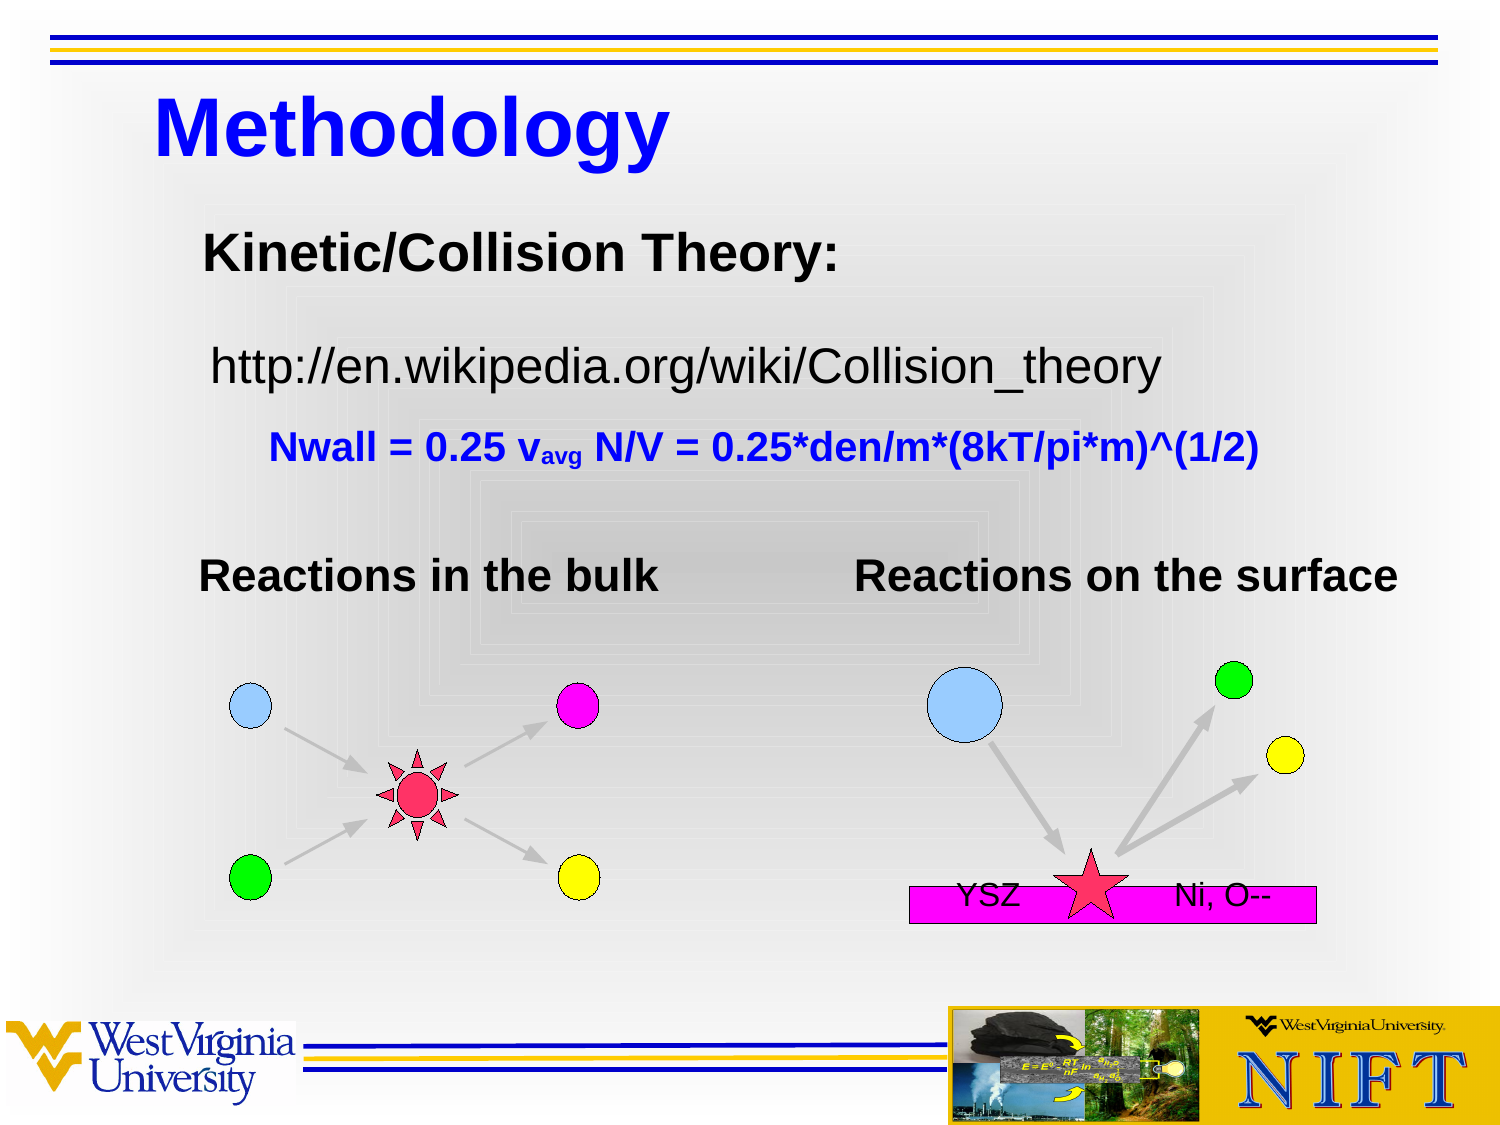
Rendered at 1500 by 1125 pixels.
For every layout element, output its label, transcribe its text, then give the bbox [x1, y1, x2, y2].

text_box Reactions in the bulk [183, 542, 687, 609]
text_box [909, 848, 1317, 924]
text_box Reactions on the surface [839, 542, 1426, 609]
text_box Methodology [139, 74, 1230, 187]
text_box YSZ [940, 868, 1036, 921]
text_box [430, 762, 447, 781]
list http://en.wikipedia.org/wiki/Collision_theory [207, 310, 1408, 437]
text_box [388, 762, 405, 781]
text_box [558, 854, 601, 901]
picture [948, 1006, 1500, 1125]
text_box [1266, 736, 1305, 774]
text_box Ni, O-- [1159, 868, 1287, 921]
text_box [927, 667, 1003, 743]
text_box [229, 854, 272, 901]
text_box [388, 809, 405, 828]
text_box [376, 788, 394, 802]
text_box [397, 772, 438, 818]
text_box [430, 809, 447, 828]
text_box [411, 821, 424, 841]
text_box [229, 682, 272, 729]
text_box Kinetic/Collision Theory: [187, 215, 1388, 399]
text_box Nwall = 0.25 vavg N/V = 0.25*den/m*(8kT/pi*m)^(1/2) [242, 416, 1276, 495]
text_box [441, 788, 459, 802]
text_box [411, 749, 424, 768]
text_box [1215, 661, 1253, 699]
text_box [556, 682, 599, 729]
